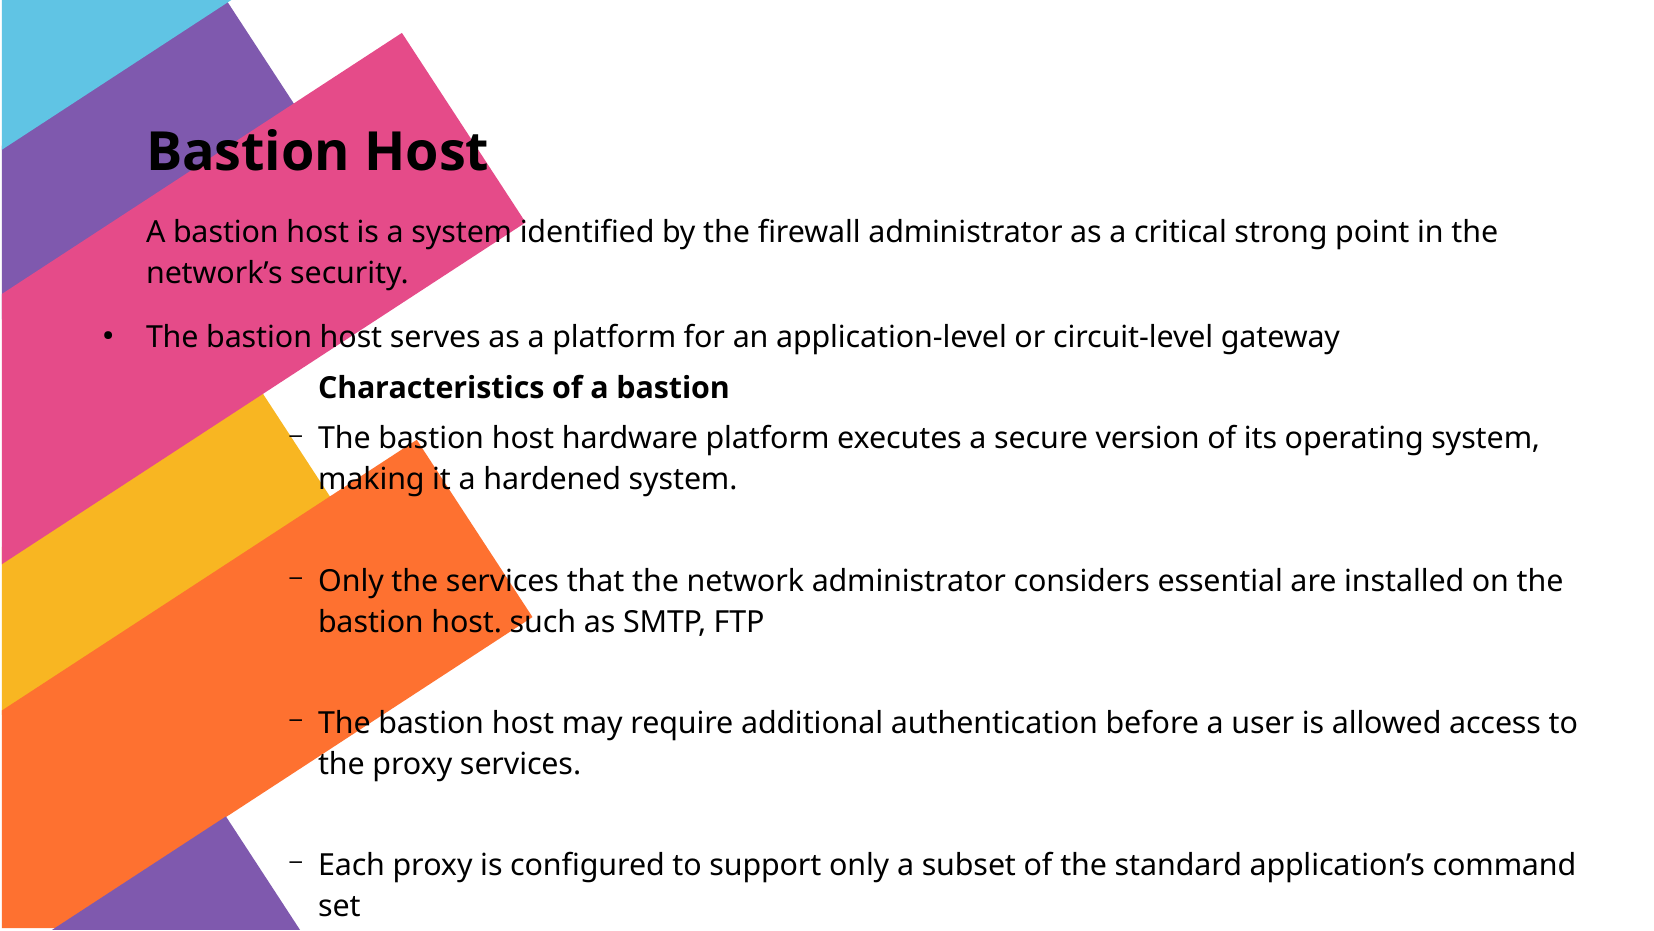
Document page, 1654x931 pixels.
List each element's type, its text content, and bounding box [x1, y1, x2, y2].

list Bastion Host A bastion host is a system identified by the firewall administrator as a critical strong point in the network’s security. The bastion host serves as a platform for an application-level or circuit-level gateway Characteristics of a bastion The bastion host hardware platform executes a secure version of its operating system, making it a hardened system. Only the services that the network administrator considers essential are installed on the bastion host. such as SMTP, FTP The bastion host may require additional authentication before a user is allowed access to the proxy services. Each proxy is configured to support only a subset of the standard application’s command set [88, 112, 1625, 931]
